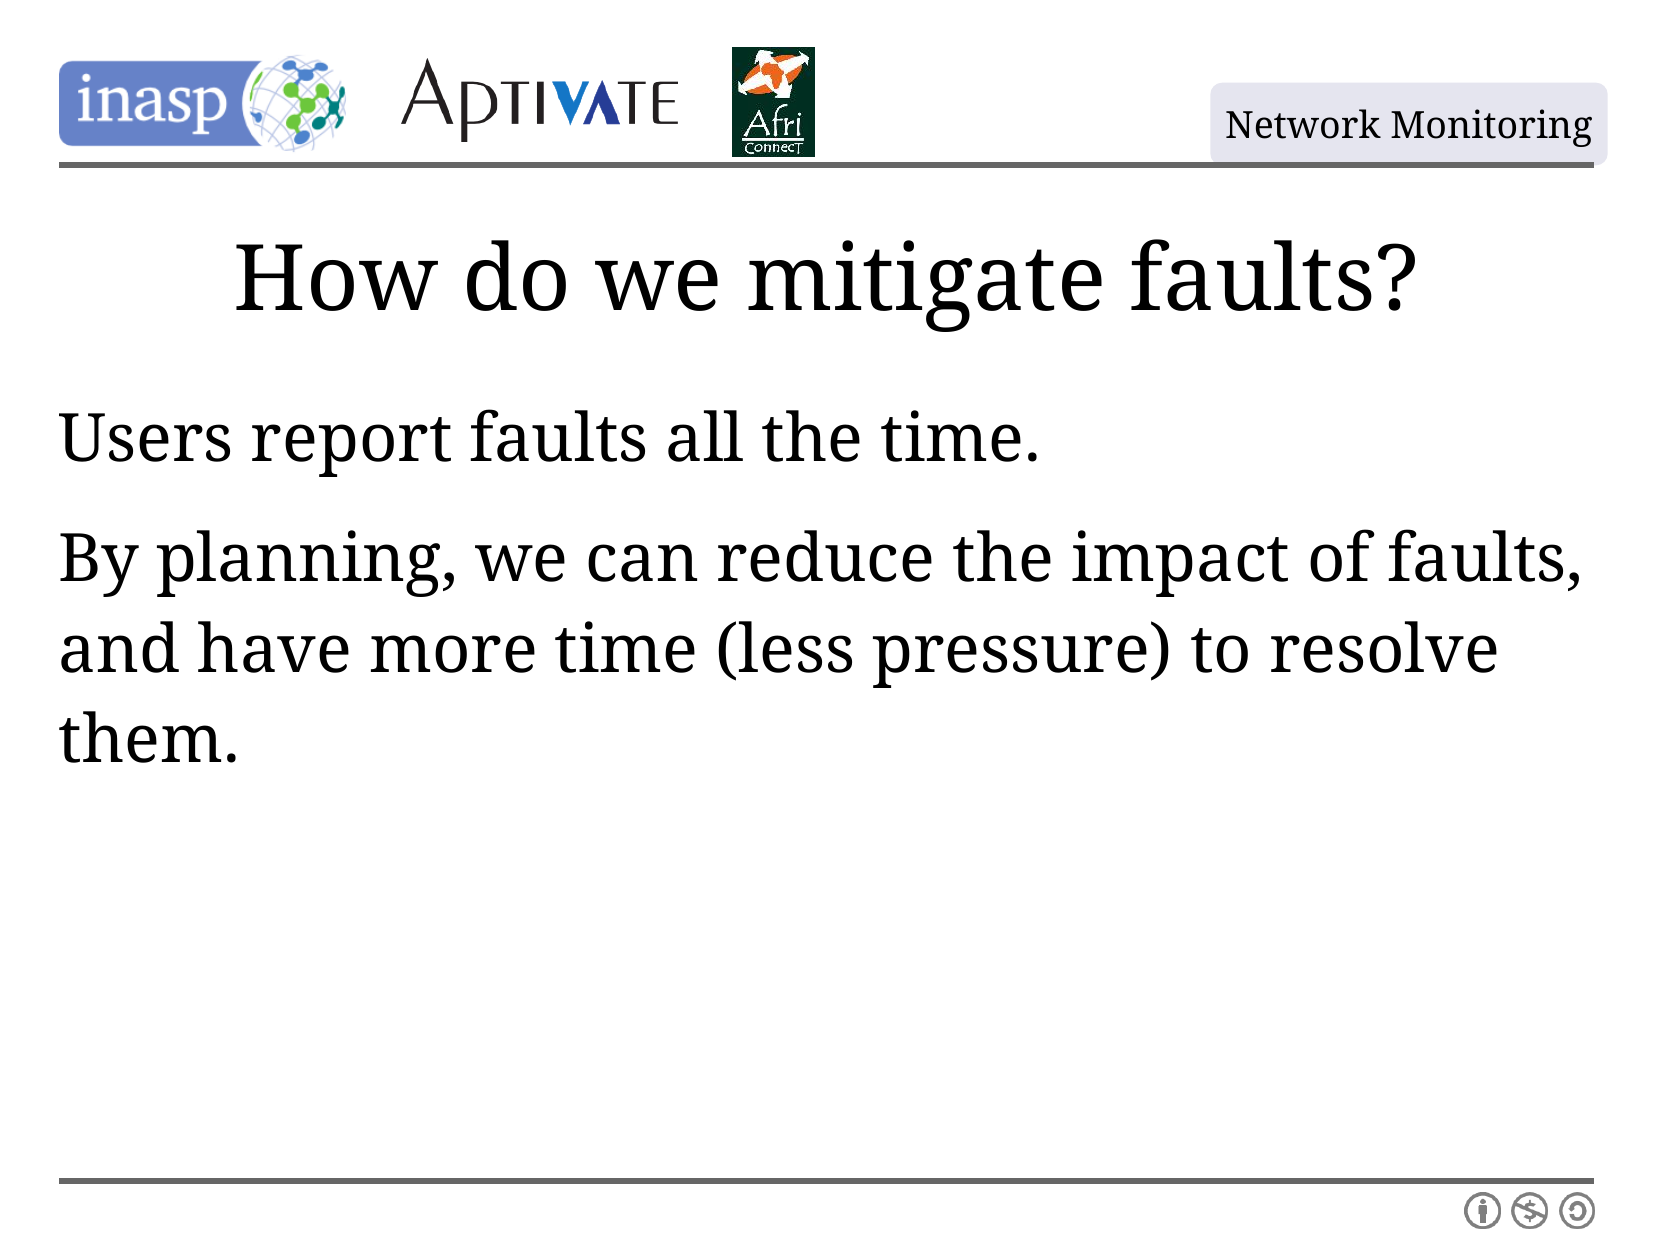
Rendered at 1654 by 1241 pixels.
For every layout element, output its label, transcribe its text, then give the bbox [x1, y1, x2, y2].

picture [59, 47, 355, 160]
picture [1559, 1192, 1595, 1229]
picture [401, 58, 678, 142]
picture [1511, 1192, 1548, 1229]
picture [1464, 1192, 1501, 1229]
title How do we mitigate faults? [59, 212, 1595, 343]
list Users report faults all the time. By planning, we can reduce the impact of faults, and have more time (less pressure) to resolve them. [59, 389, 1595, 1109]
picture [732, 47, 815, 157]
